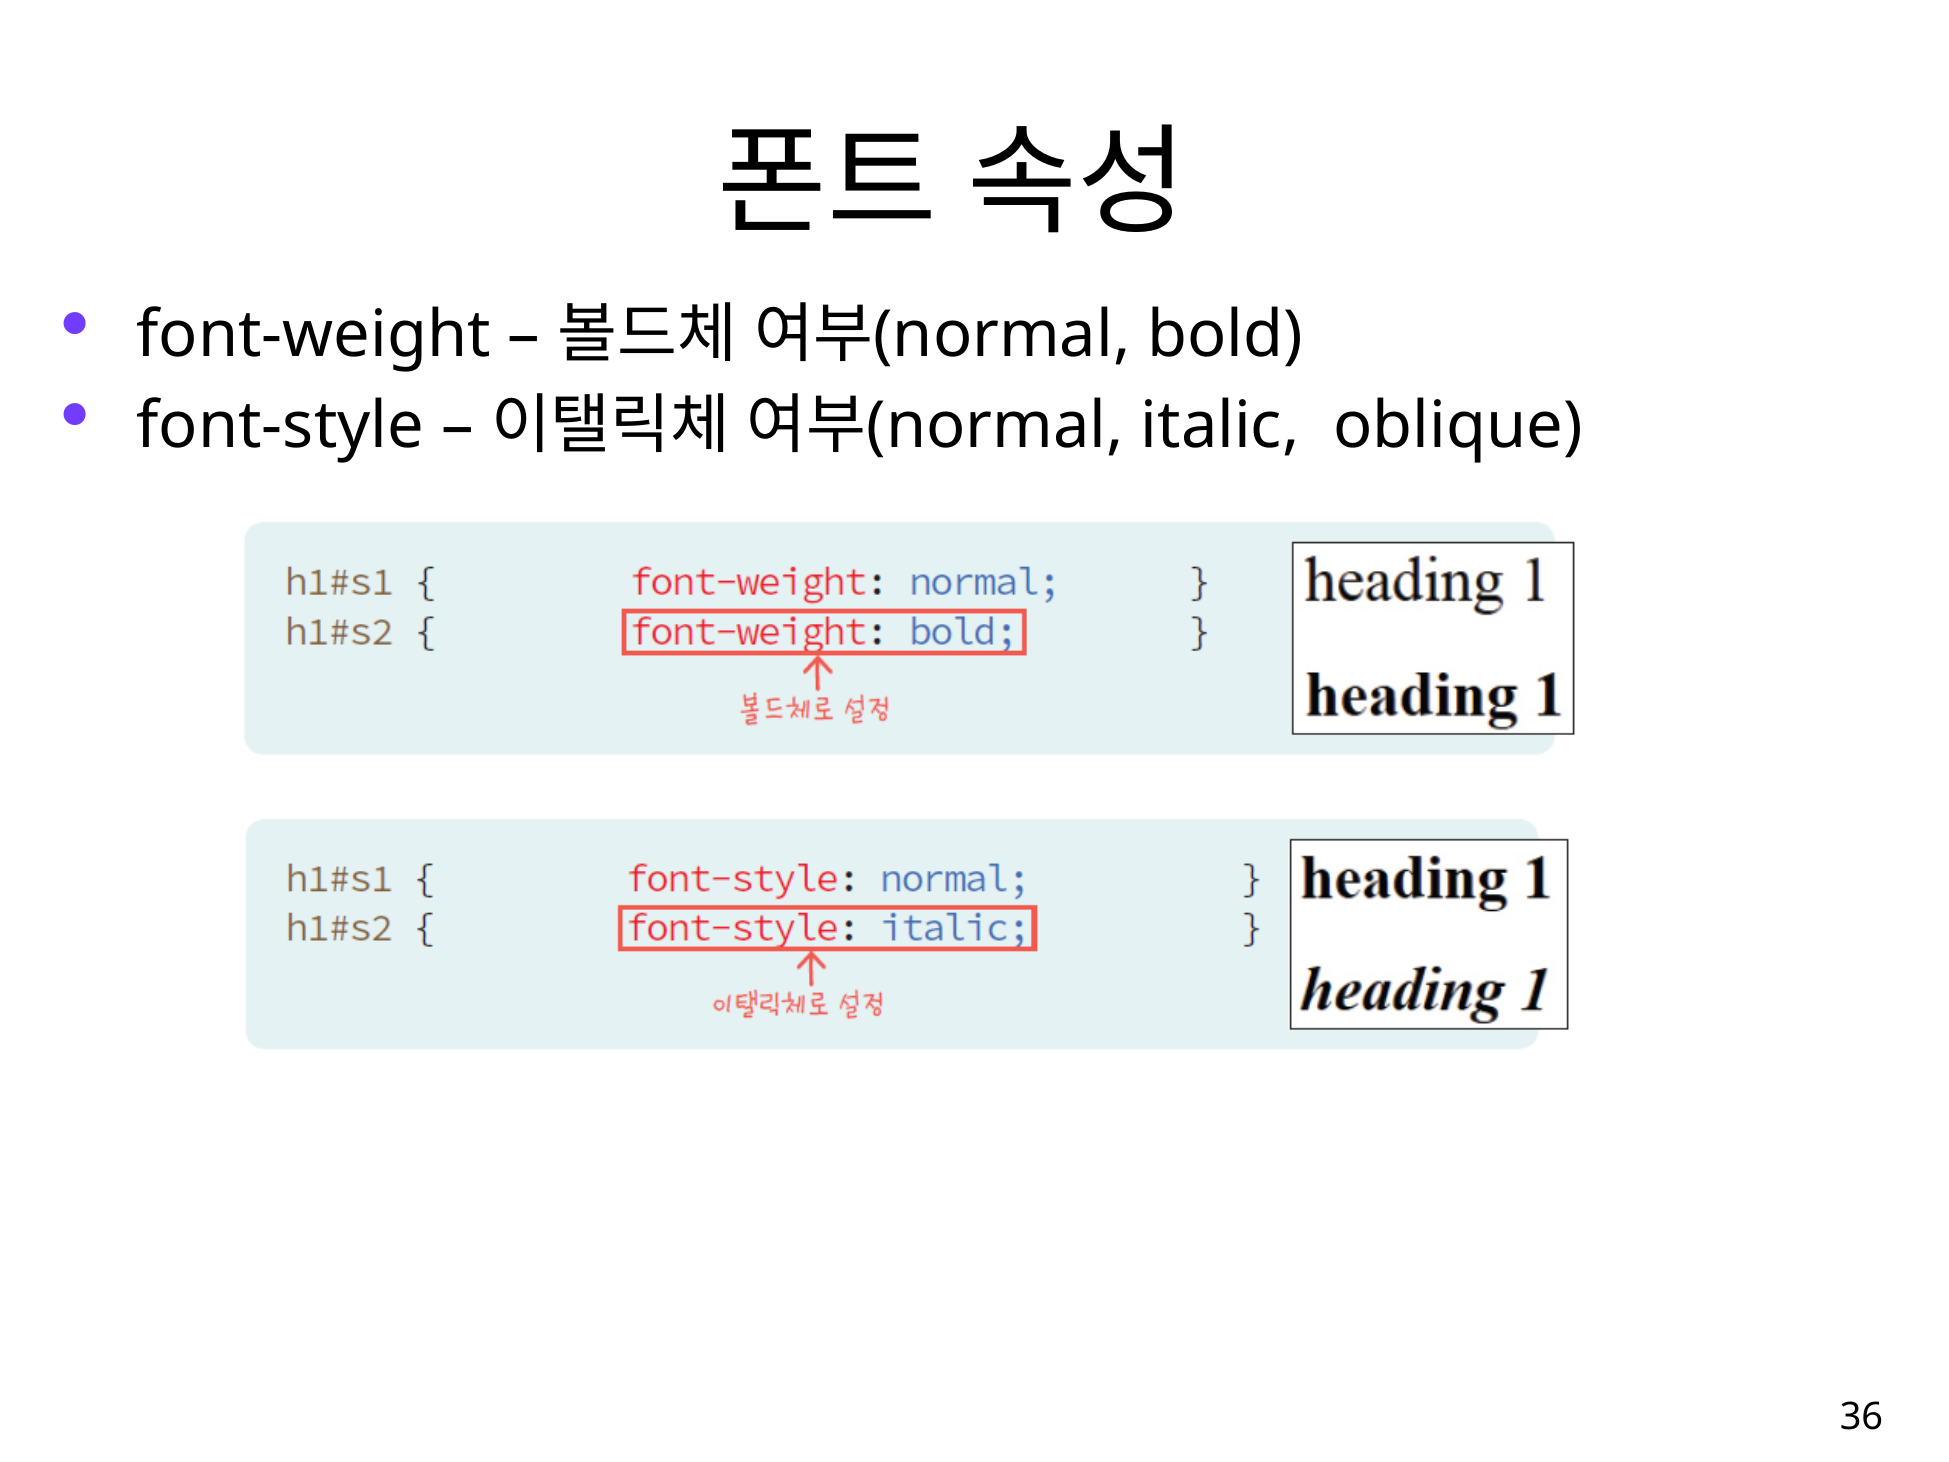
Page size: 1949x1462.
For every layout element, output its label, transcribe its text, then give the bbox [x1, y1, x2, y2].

slide_number <숫자> [1496, 1372, 1899, 1462]
list font-weight – 볼드체 여부(normal, bold) font-style – 이탤릭체 여부(normal, italic, oblique) [48, 284, 1897, 1343]
picture [231, 511, 1584, 763]
title 폰트 속성 [156, 92, 1749, 255]
picture [231, 807, 1584, 1056]
